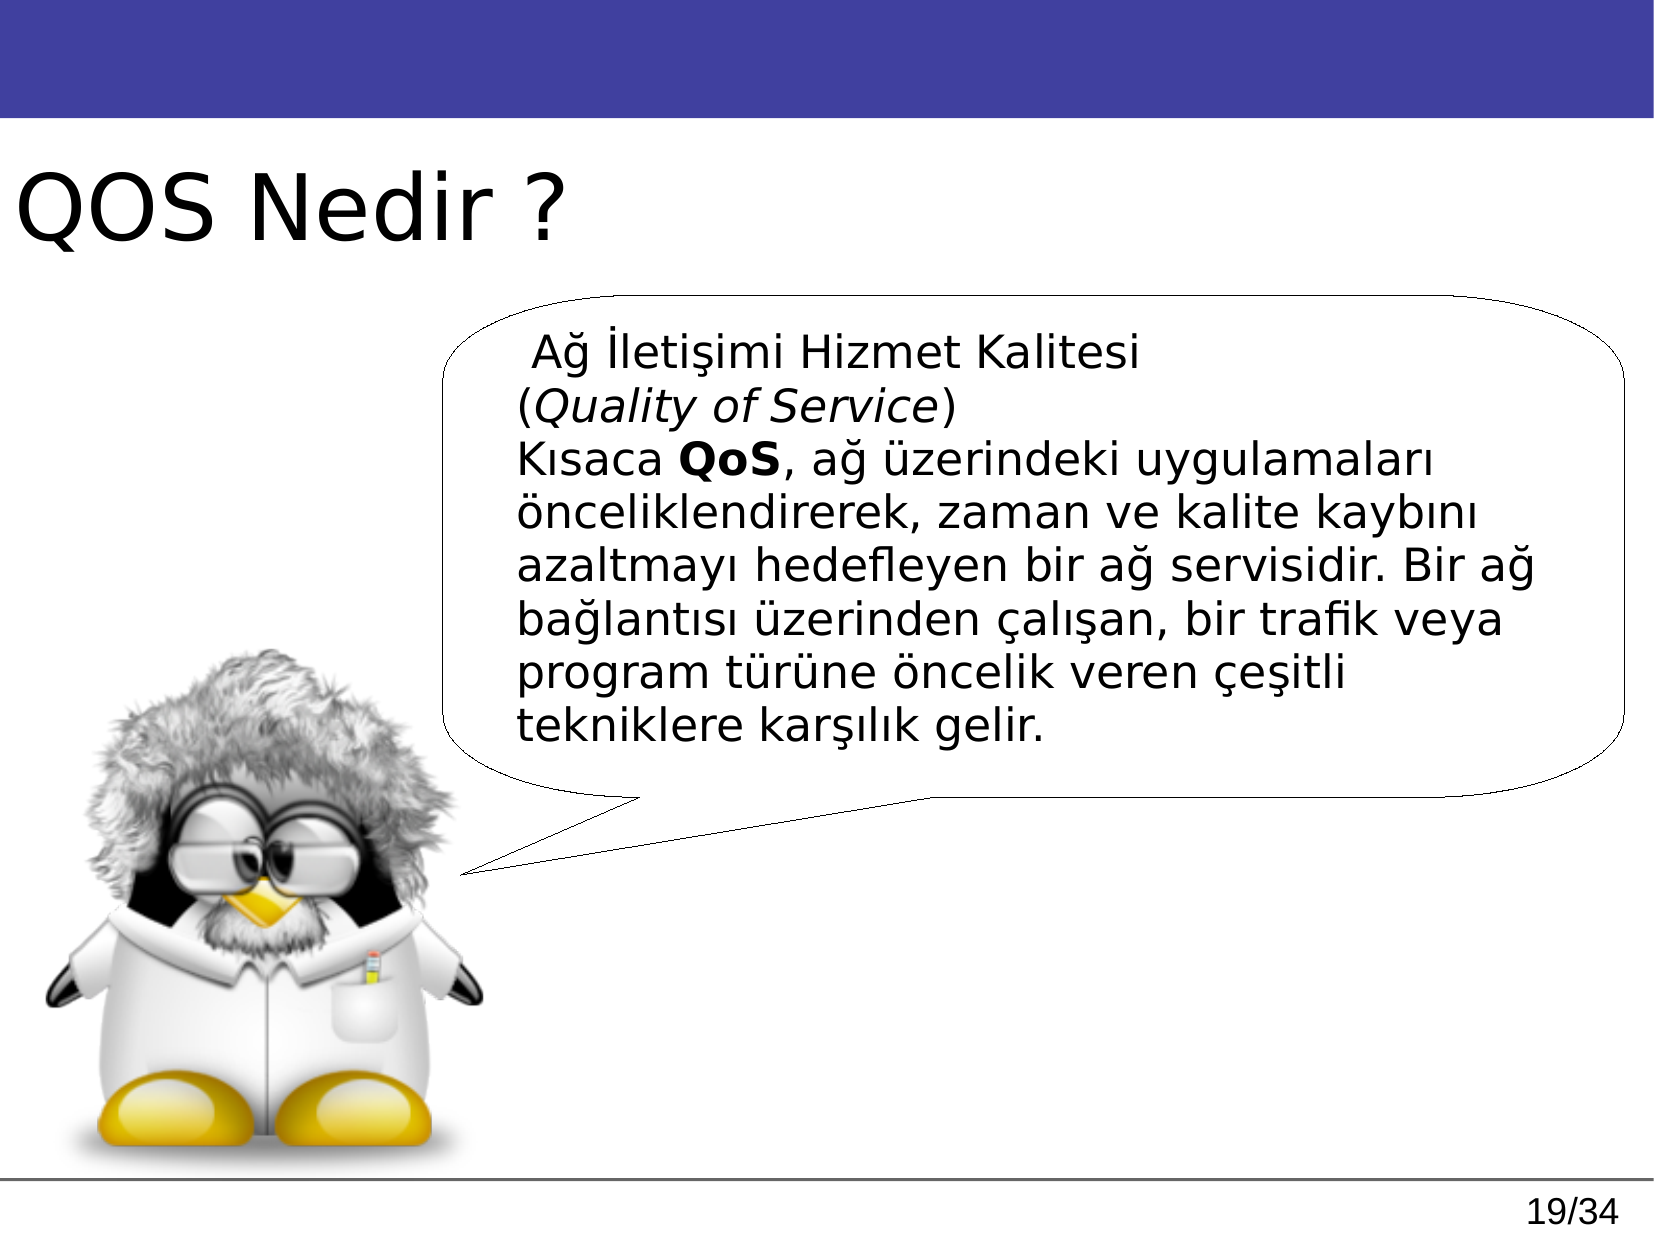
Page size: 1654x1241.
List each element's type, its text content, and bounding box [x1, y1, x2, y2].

picture [0, 647, 532, 1182]
text_box <number>/34 [1511, 1183, 1654, 1241]
text_box QOS Nedir ? [0, 147, 1654, 270]
text_box Ağ İletişimi Hizmet Kalitesi (Quality of Service) Kısaca QoS, ağ üzerindeki uygulamaları önceliklendirerek, zaman ve kalite kaybını azaltmayı hedefleyen bir ağ servisidir. Bir ağ bağlantısı üzerinden çalışan, bir trafik veya program türüne öncelik veren çeşitli tekniklere karşılık gelir. [501, 318, 1595, 760]
